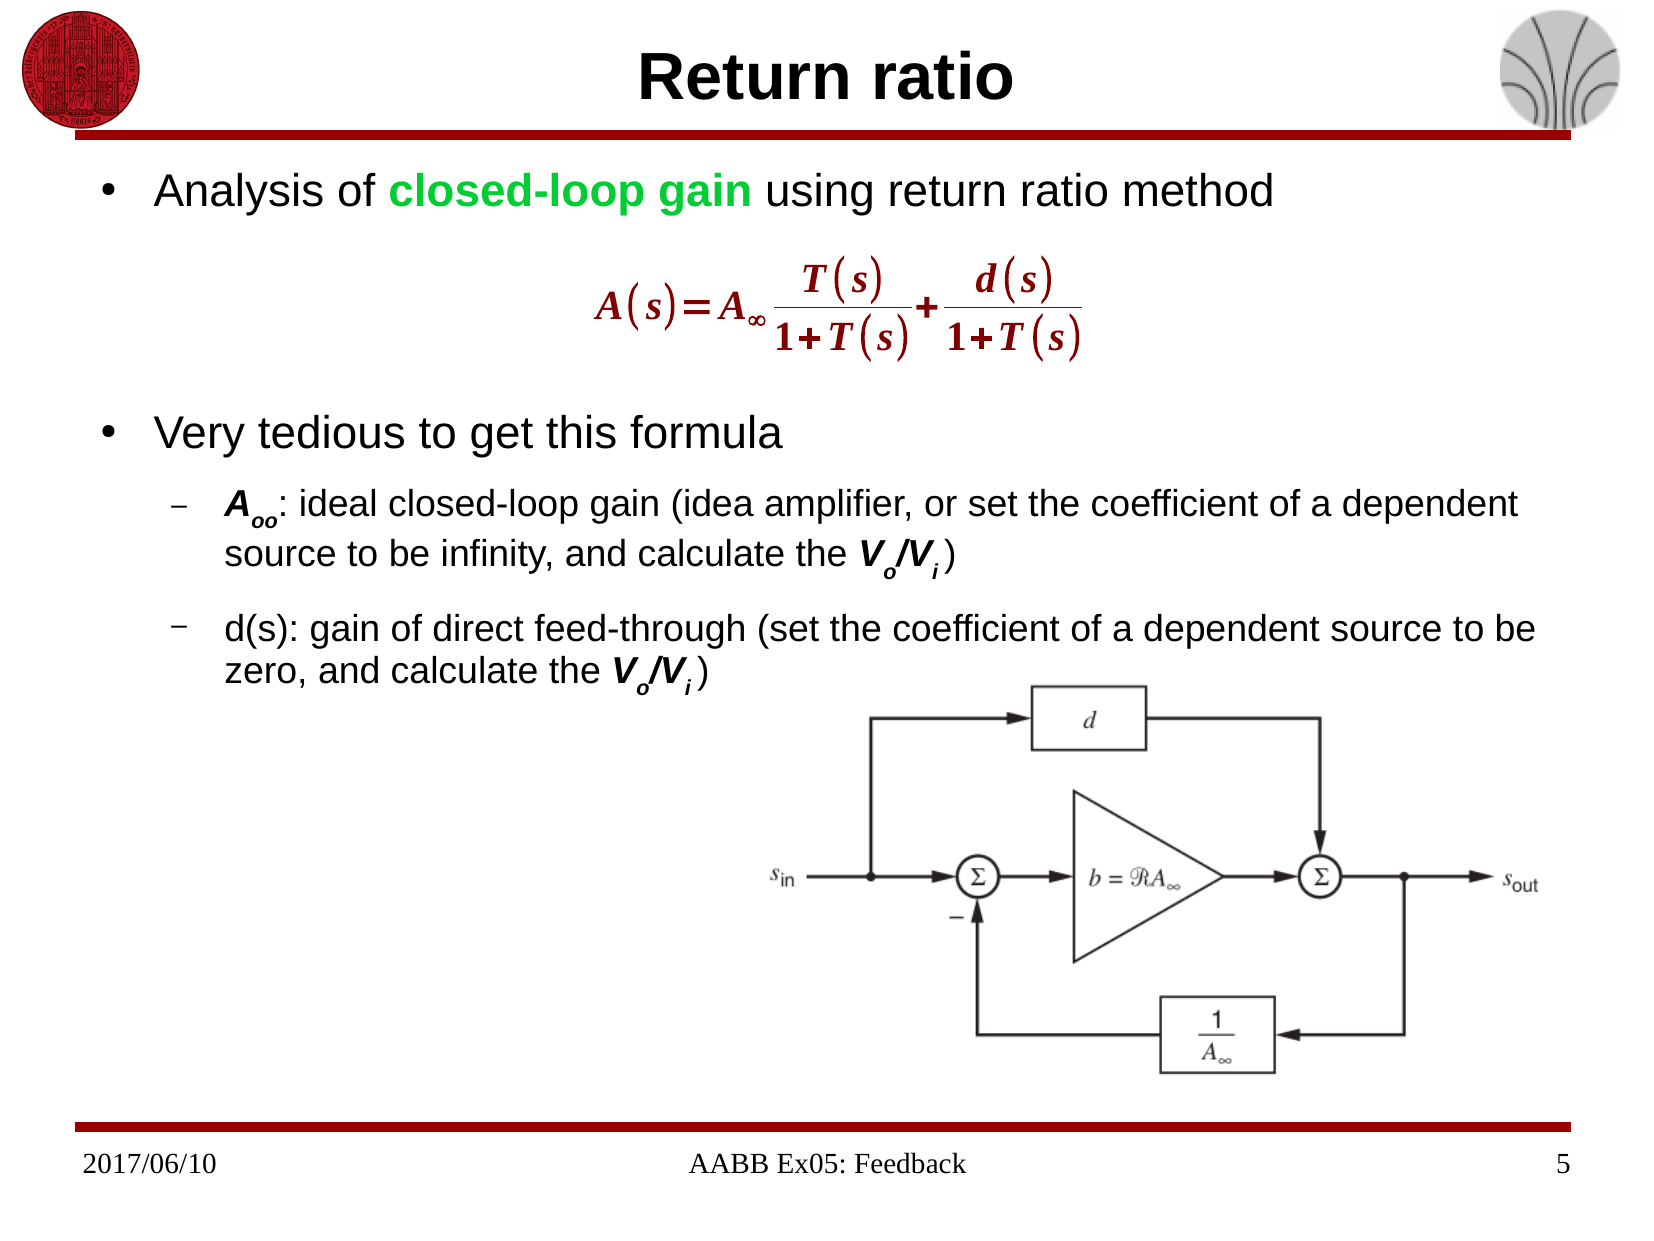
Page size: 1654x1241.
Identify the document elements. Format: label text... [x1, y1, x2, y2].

picture [1500, 9, 1621, 131]
chart [585, 252, 1091, 363]
list Analysis of closed-loop gain using return ratio method Very tedious to get this formula Aoo: ideal closed-loop gain (idea amplifier, or set the coefficient of a dependent source to be infinity, and calculate the Vo/Vi ) d(s): gain of direct feed-through (set the coefficient of a dependent source to be zero, and calculate the Vo/Vi ) [82, 165, 1571, 1111]
picture [20, 9, 141, 130]
picture [715, 660, 1571, 1096]
title Return ratio [82, 25, 1571, 127]
